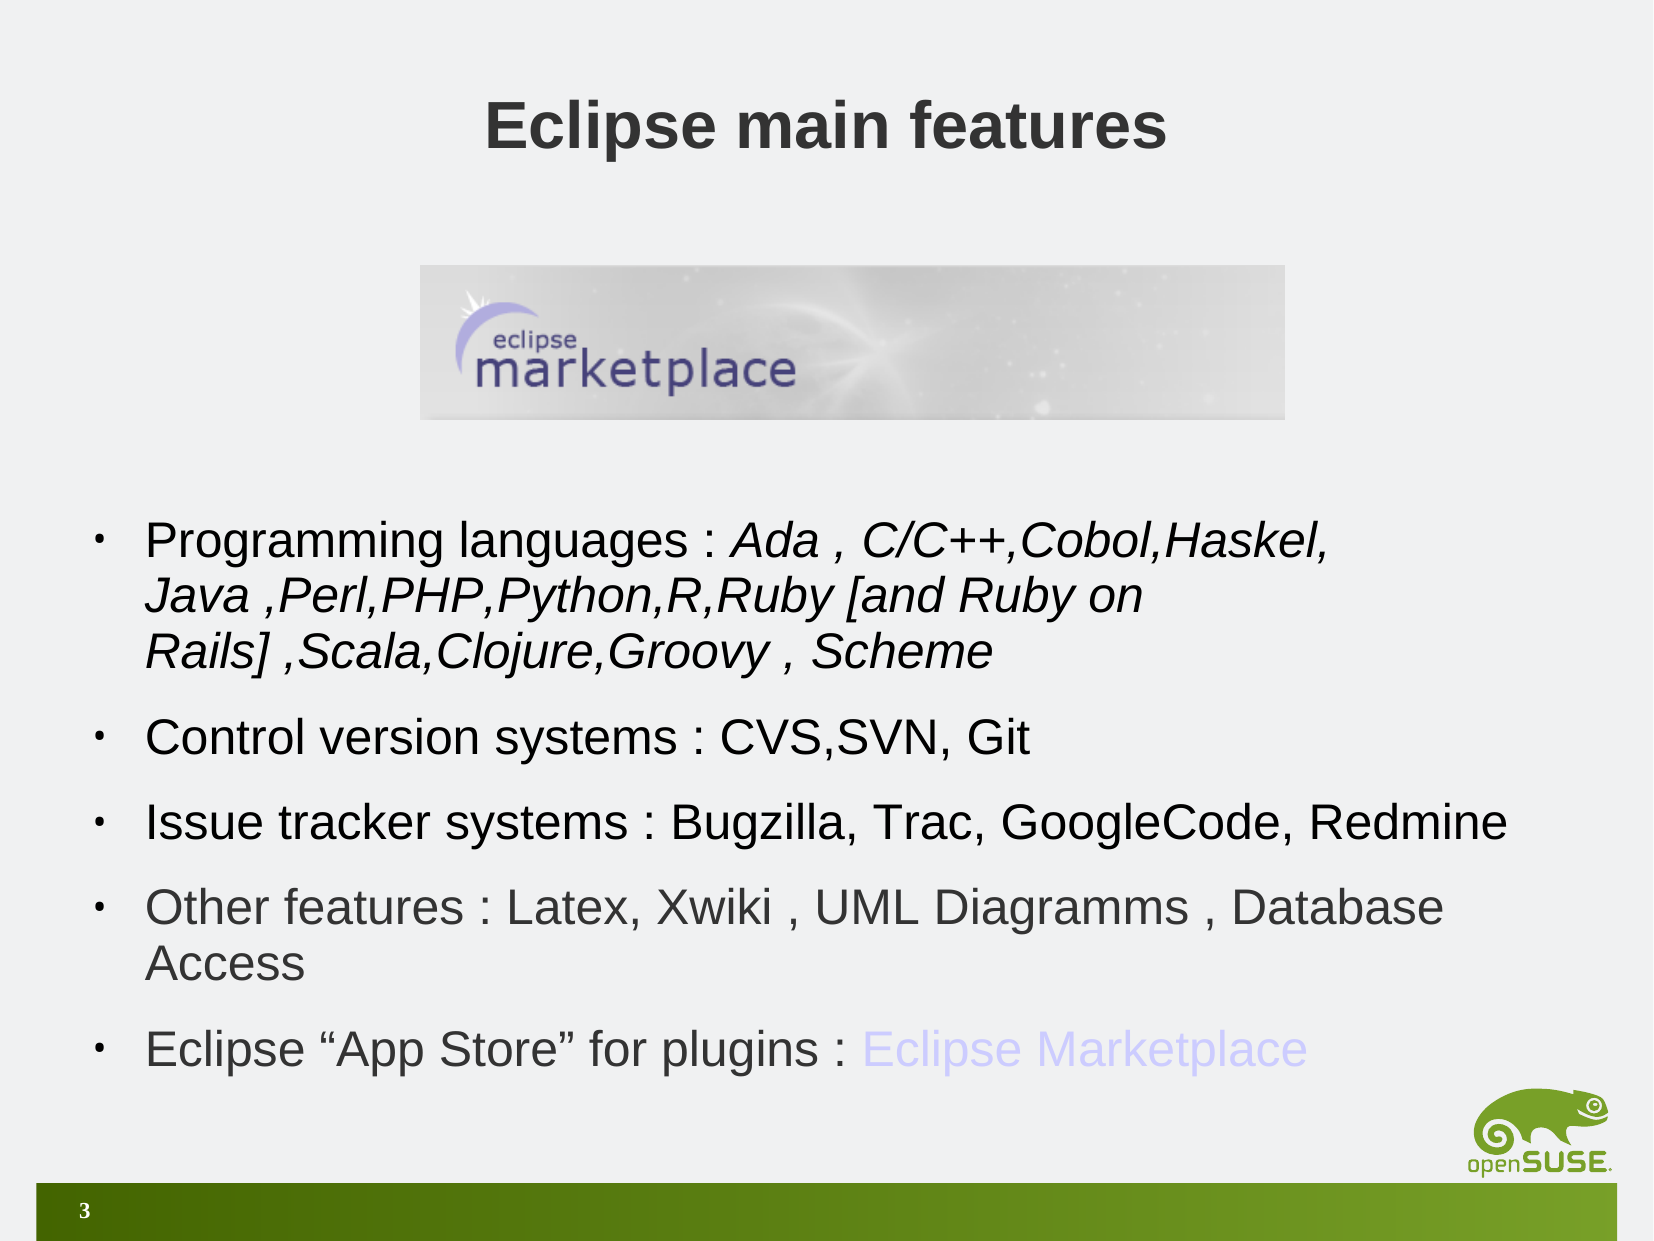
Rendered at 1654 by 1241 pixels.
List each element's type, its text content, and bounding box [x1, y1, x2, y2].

title Eclipse main features [82, 49, 1571, 198]
picture [0, 0, 1654, 1241]
text_box Programming languages : Ada , C/C++,Cobol,Haskel, Java ,Perl,PHP,Python,R,Ruby [and Ruby on Rails] ,Scala,Clojure,Groovy , Scheme Control version systems : CVS,SVN, Git Issue tracker systems : Bugzilla, Trac, GoogleCode, Redmine Other features : Latex, Xwiki , UML Diagramms , Database Access Eclipse “App Store” for plugins : Eclipse Marketplace [75, 419, 1564, 810]
